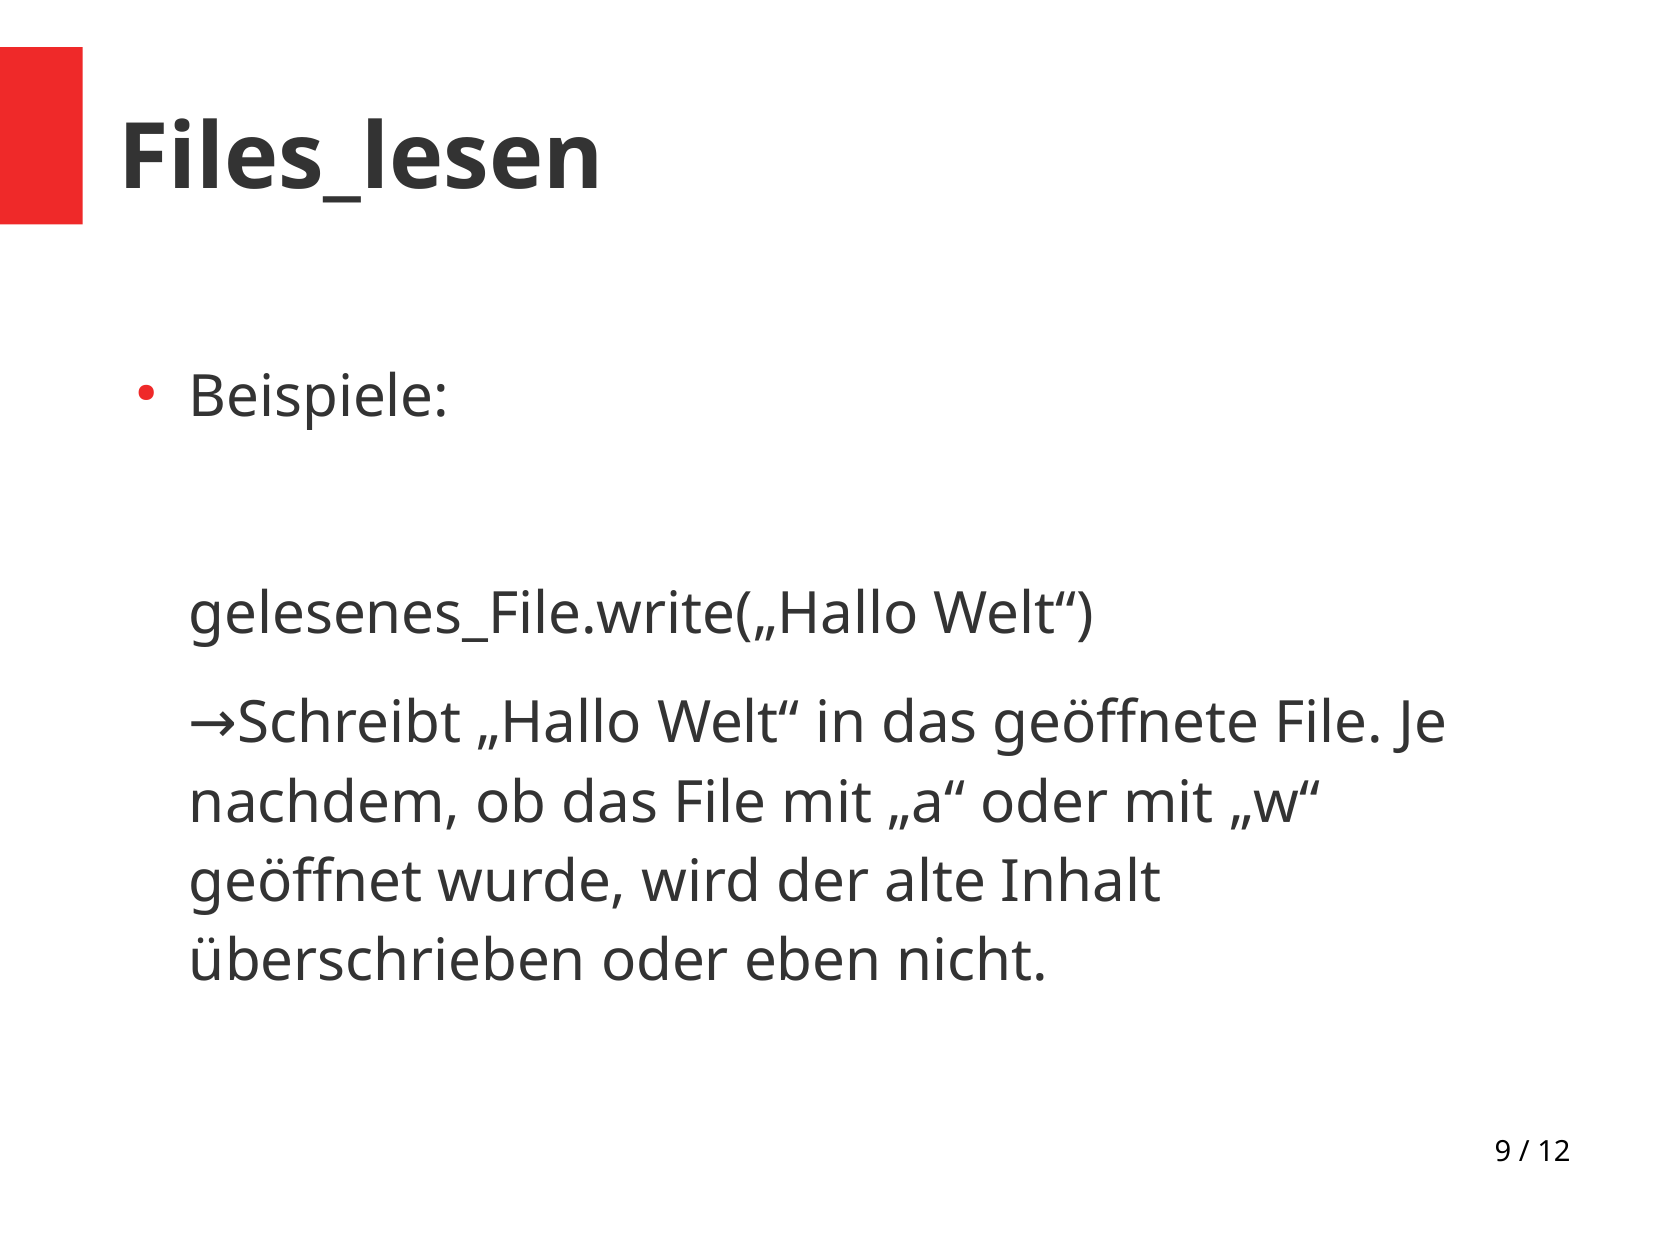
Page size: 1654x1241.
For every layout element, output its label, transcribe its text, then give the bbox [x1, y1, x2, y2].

title Files_lesen [118, 49, 1571, 257]
list Beispiele: gelesenes_File.write(„Hallo Welt“) →Schreibt „Hallo Welt“ in das geöffnete File. Je nachdem, ob das File mit „a“ oder mit „w“ geöffnet wurde, wird der alte Inhalt überschrieben oder eben nicht. [118, 354, 1536, 1074]
